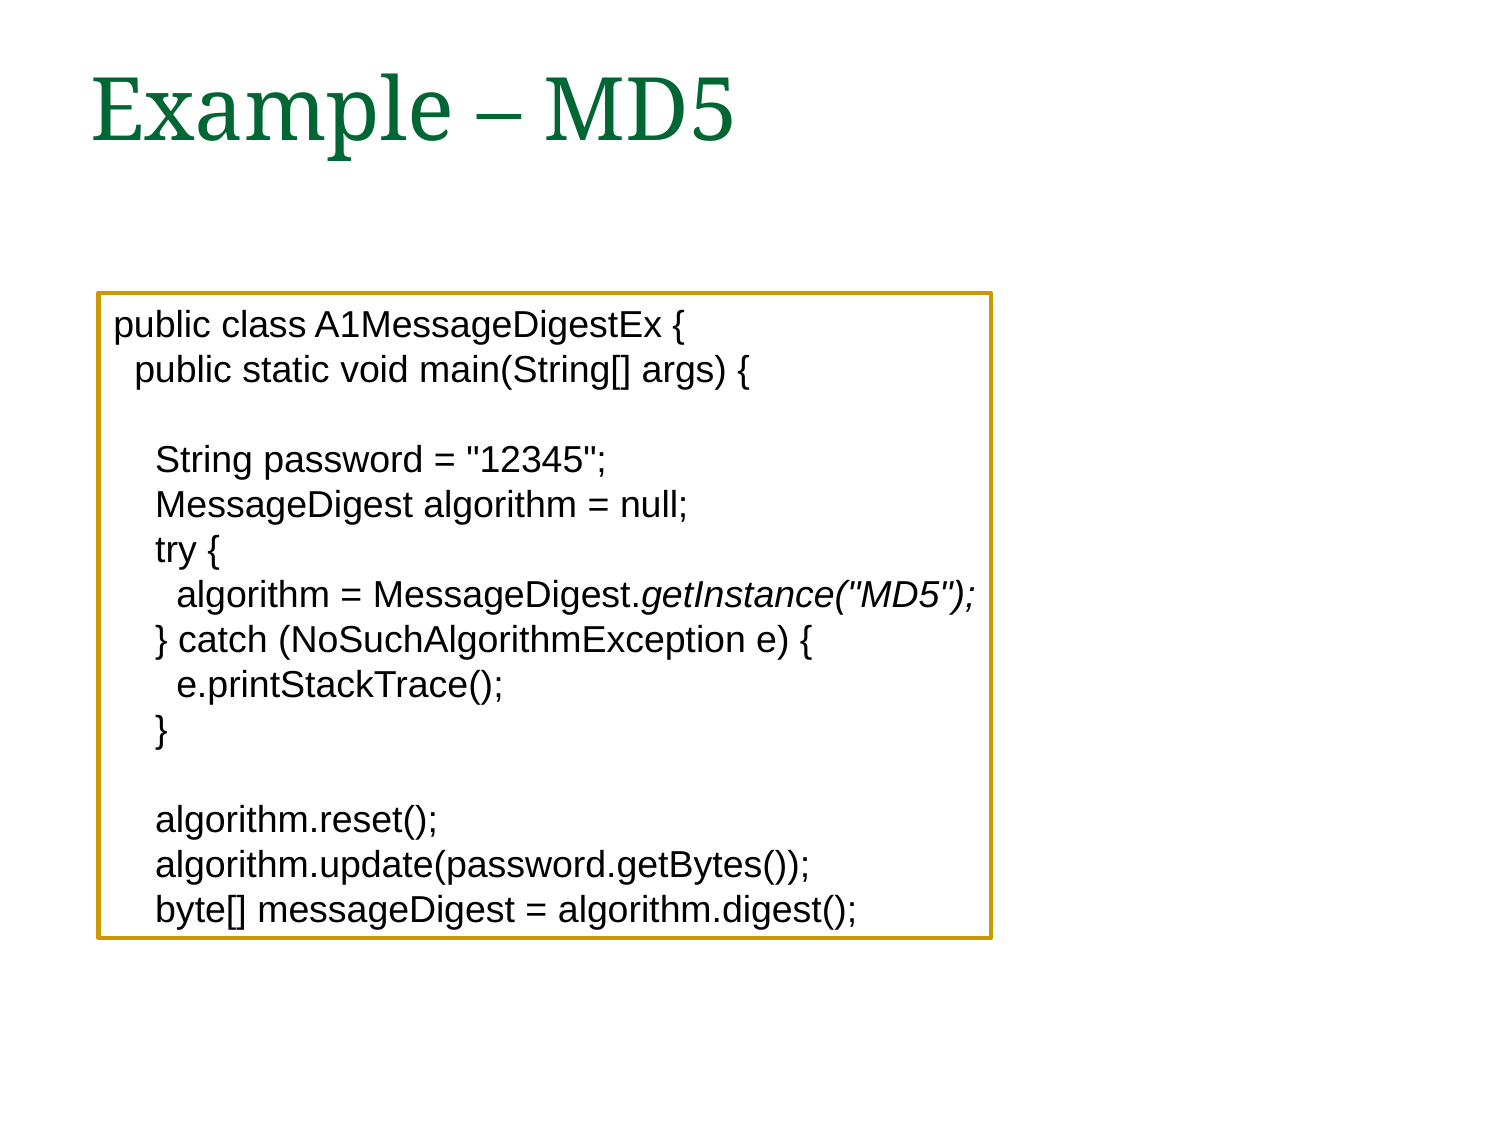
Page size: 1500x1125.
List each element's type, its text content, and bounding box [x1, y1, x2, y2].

title Example – MD5 [75, 45, 1425, 233]
text_box public class A1MessageDigestEx { public static void main(String[] args) { String password = "12345"; MessageDigest algorithm = null; try { algorithm = MessageDigest.getInstance("MD5"); } catch (NoSuchAlgorithmException e) { e.printStackTrace(); } algorithm.reset(); algorithm.update(password.getBytes()); byte[] messageDigest = algorithm.digest(); [98, 292, 991, 938]
